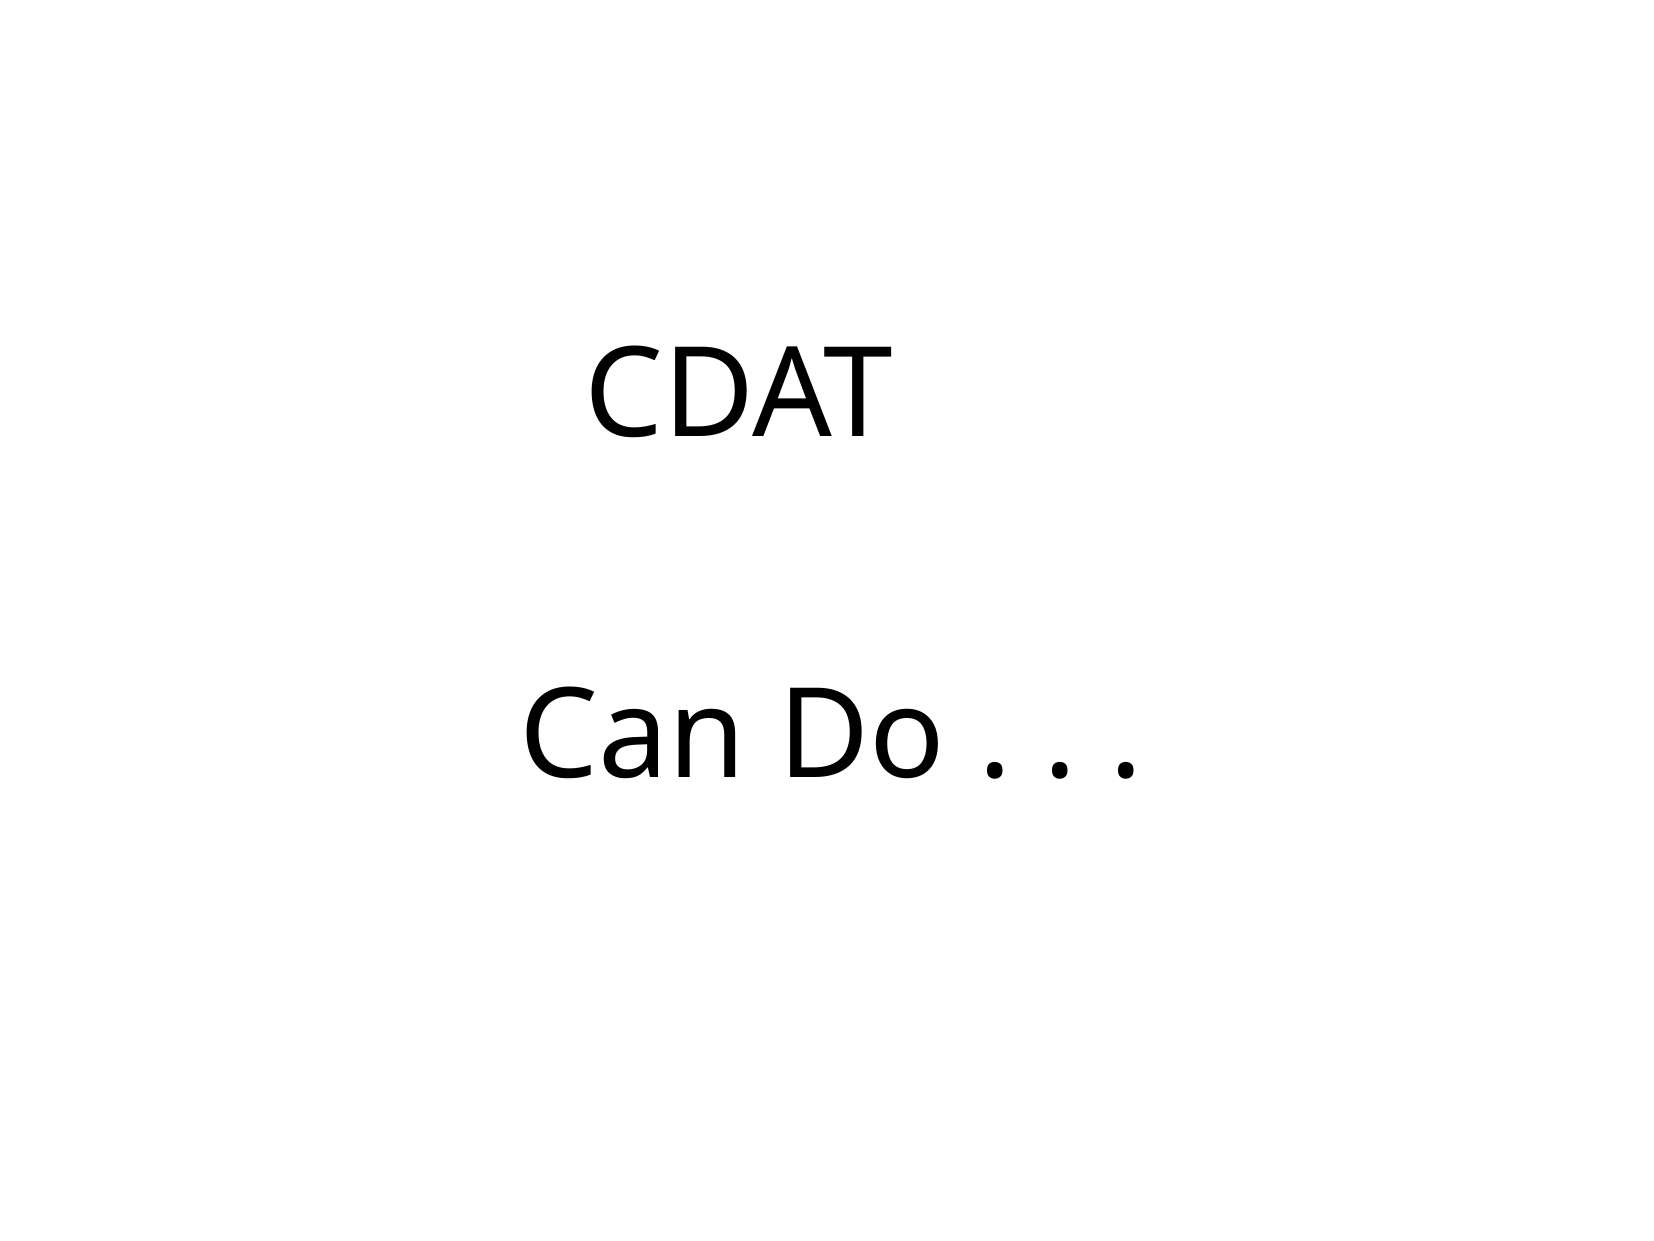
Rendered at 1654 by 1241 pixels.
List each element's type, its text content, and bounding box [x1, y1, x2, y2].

text_box CDAT Can Do . . . [472, 295, 1654, 794]
